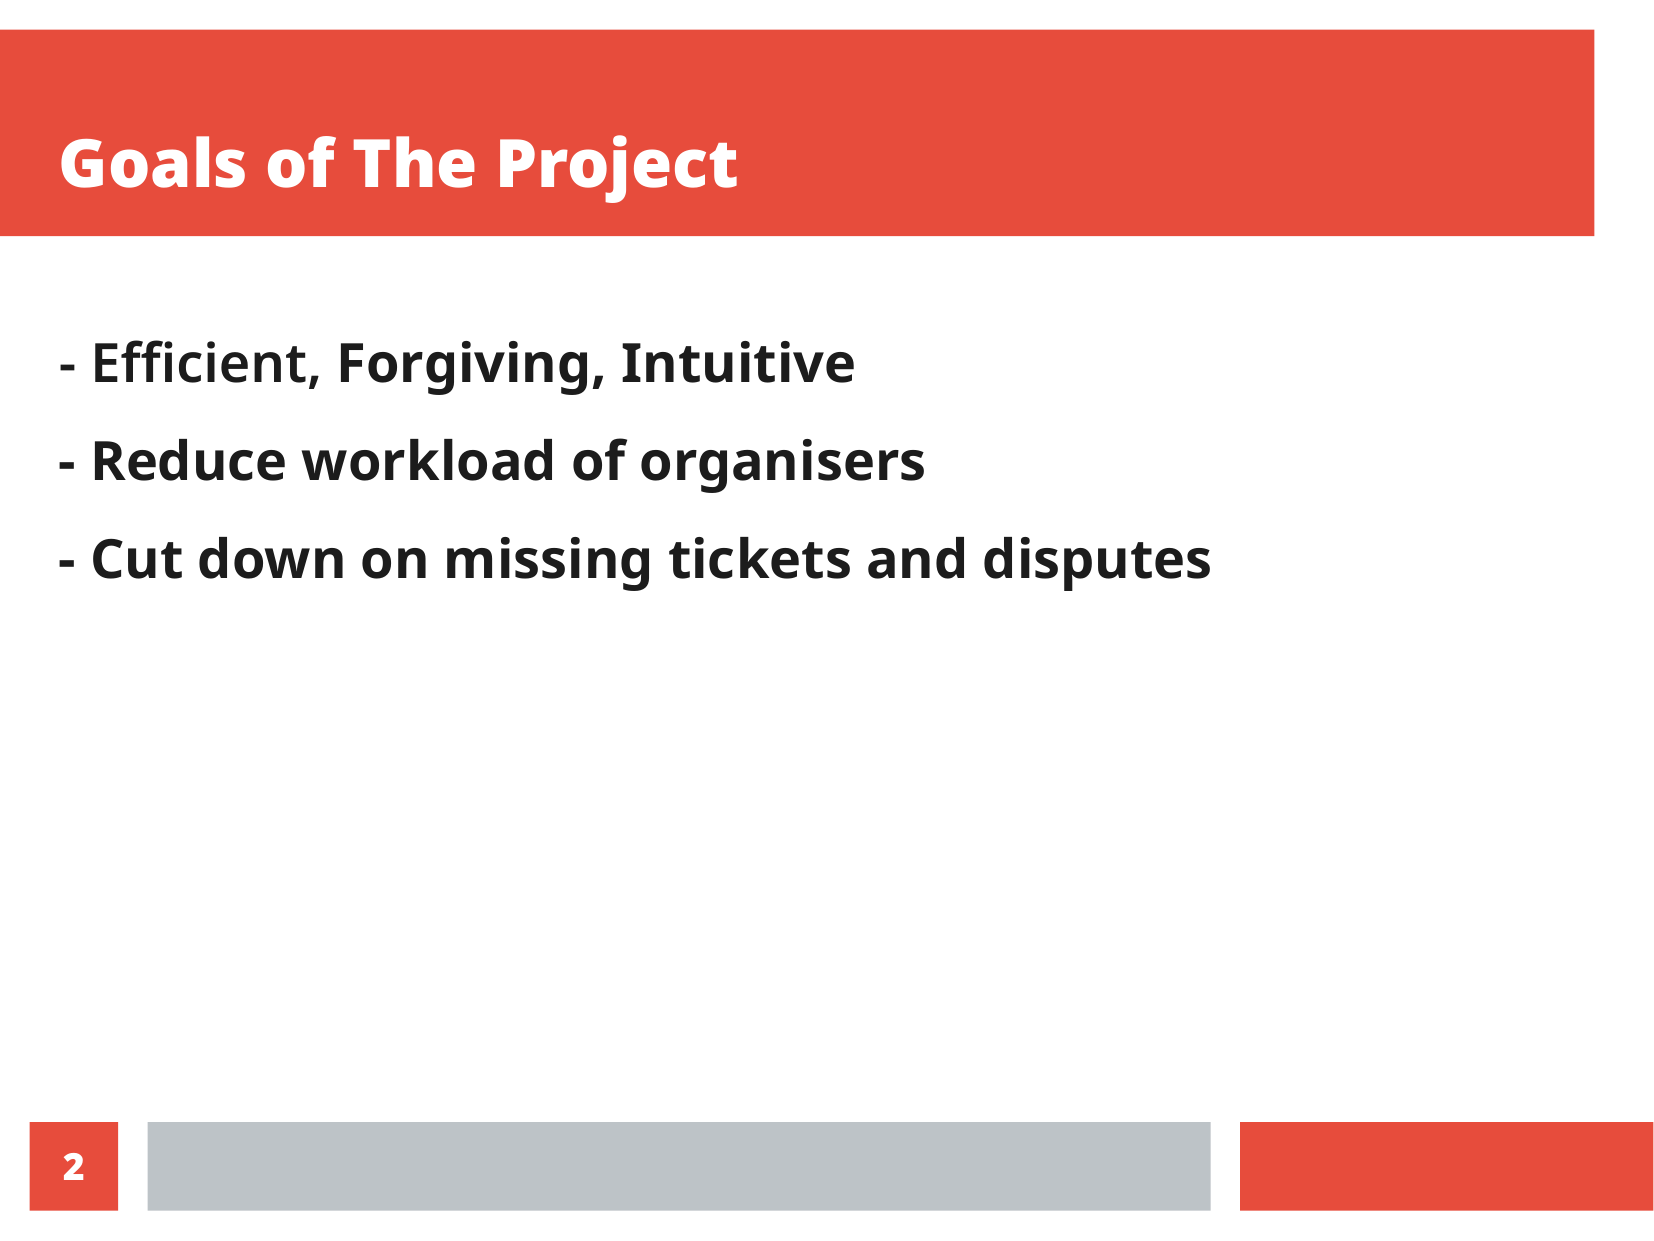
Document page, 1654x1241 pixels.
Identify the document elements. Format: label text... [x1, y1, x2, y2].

list - Efficient, Forgiving, Intuitive - Reduce workload of organisers - Cut down on missing tickets and disputes [59, 324, 1565, 1093]
title Goals of The Project [59, 59, 1595, 207]
